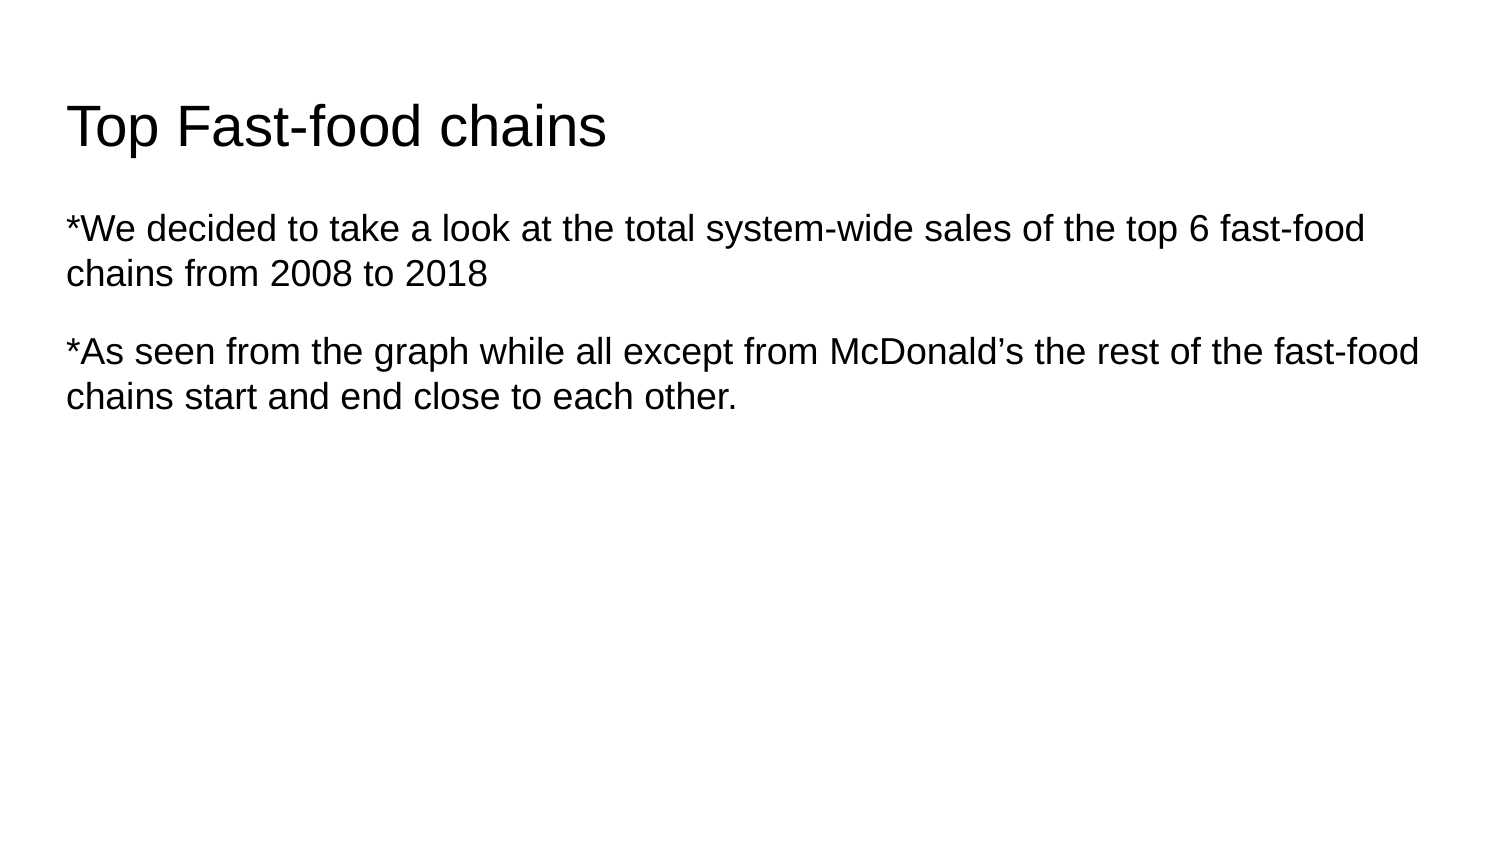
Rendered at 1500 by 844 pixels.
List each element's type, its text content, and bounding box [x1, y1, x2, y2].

title Top Fast-food chains [51, 72, 1449, 167]
list *We decided to take a look at the total system-wide sales of the top 6 fast-food chains from 2008 to 2018 *As seen from the graph while all except from McDonald’s the rest of the fast-food chains start and end close to each other. [51, 189, 1449, 750]
